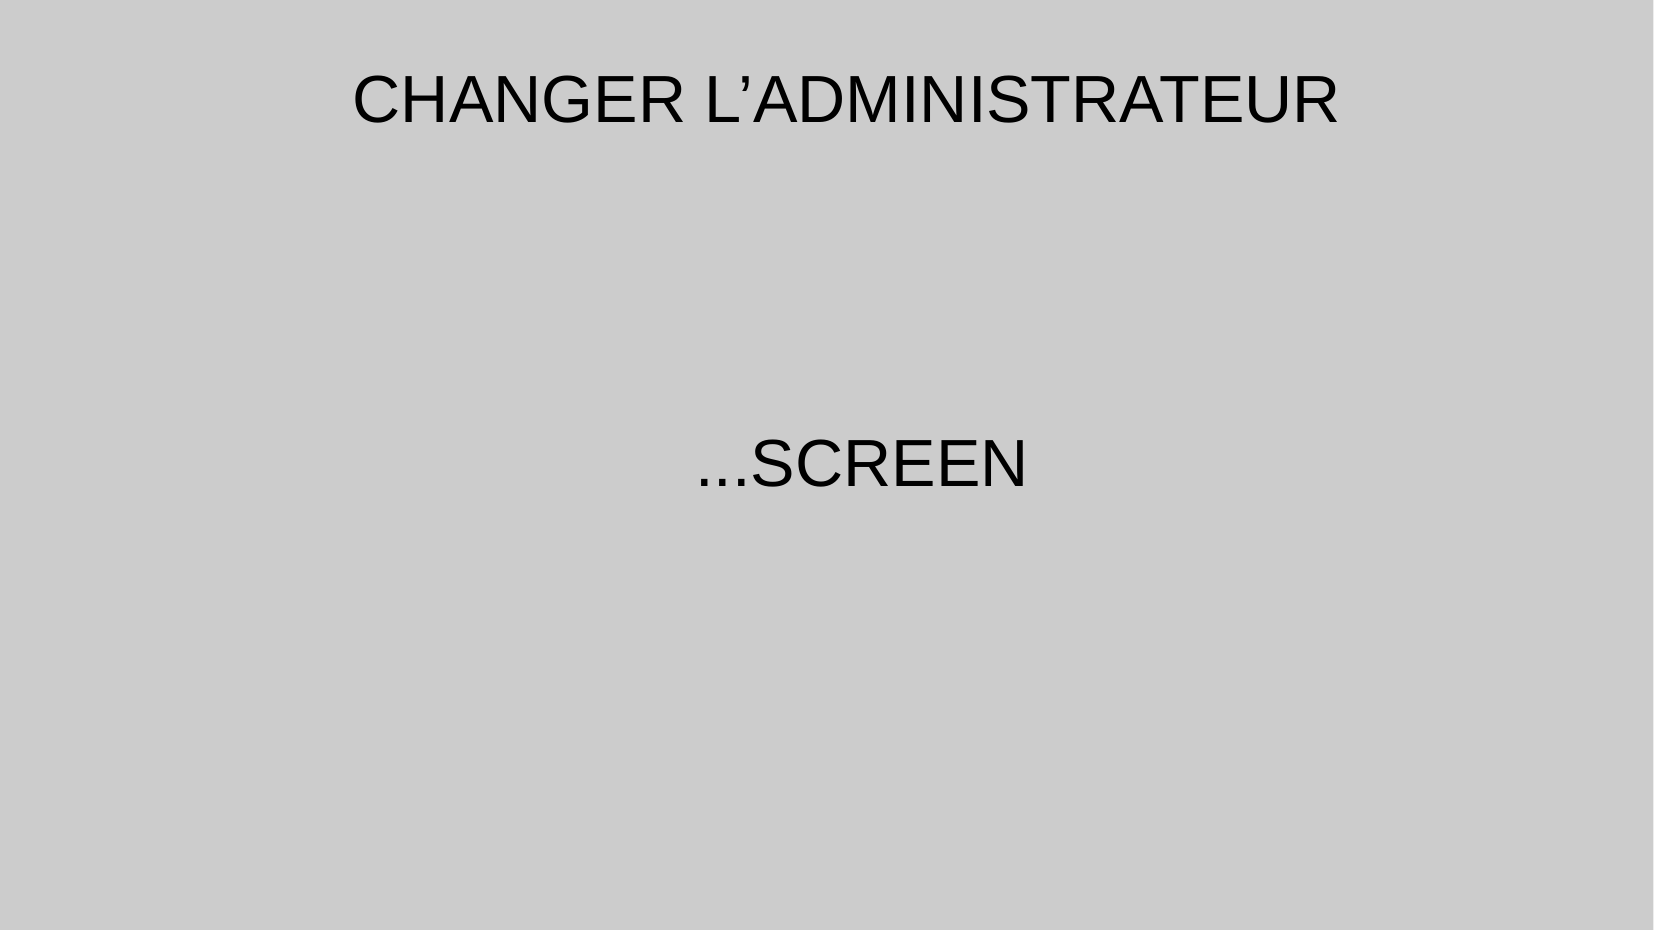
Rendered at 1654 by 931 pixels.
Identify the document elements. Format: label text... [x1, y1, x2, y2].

list ...SCREEN [82, 217, 1571, 758]
title CHANGER L’ADMINISTRATEUR [76, 21, 1565, 178]
